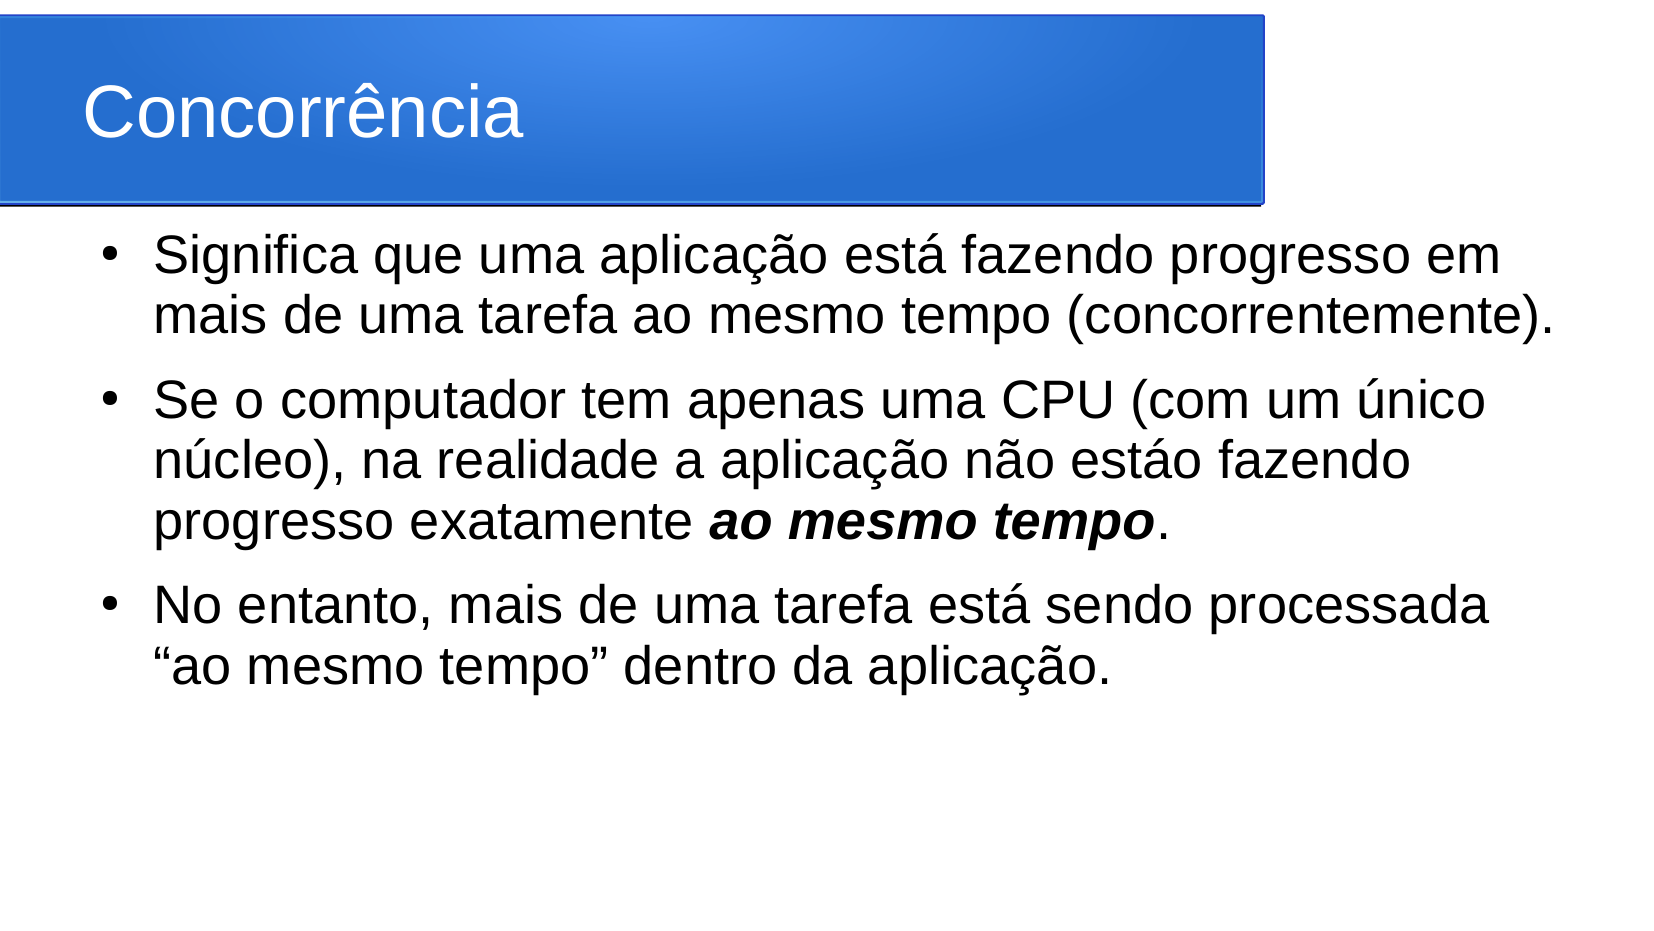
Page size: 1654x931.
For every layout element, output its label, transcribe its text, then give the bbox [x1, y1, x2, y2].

title Concorrência [82, 35, 1235, 189]
list Significa que uma aplicação está fazendo progresso em mais de uma tarefa ao mesmo tempo (concorrentemente). Se o computador tem apenas uma CPU (com um único núcleo), na realidade a aplicação não estáo fazendo progresso exatamente ao mesmo tempo. No entanto, mais de uma tarefa está sendo processada “ao mesmo tempo” dentro da aplicação. [82, 224, 1571, 764]
